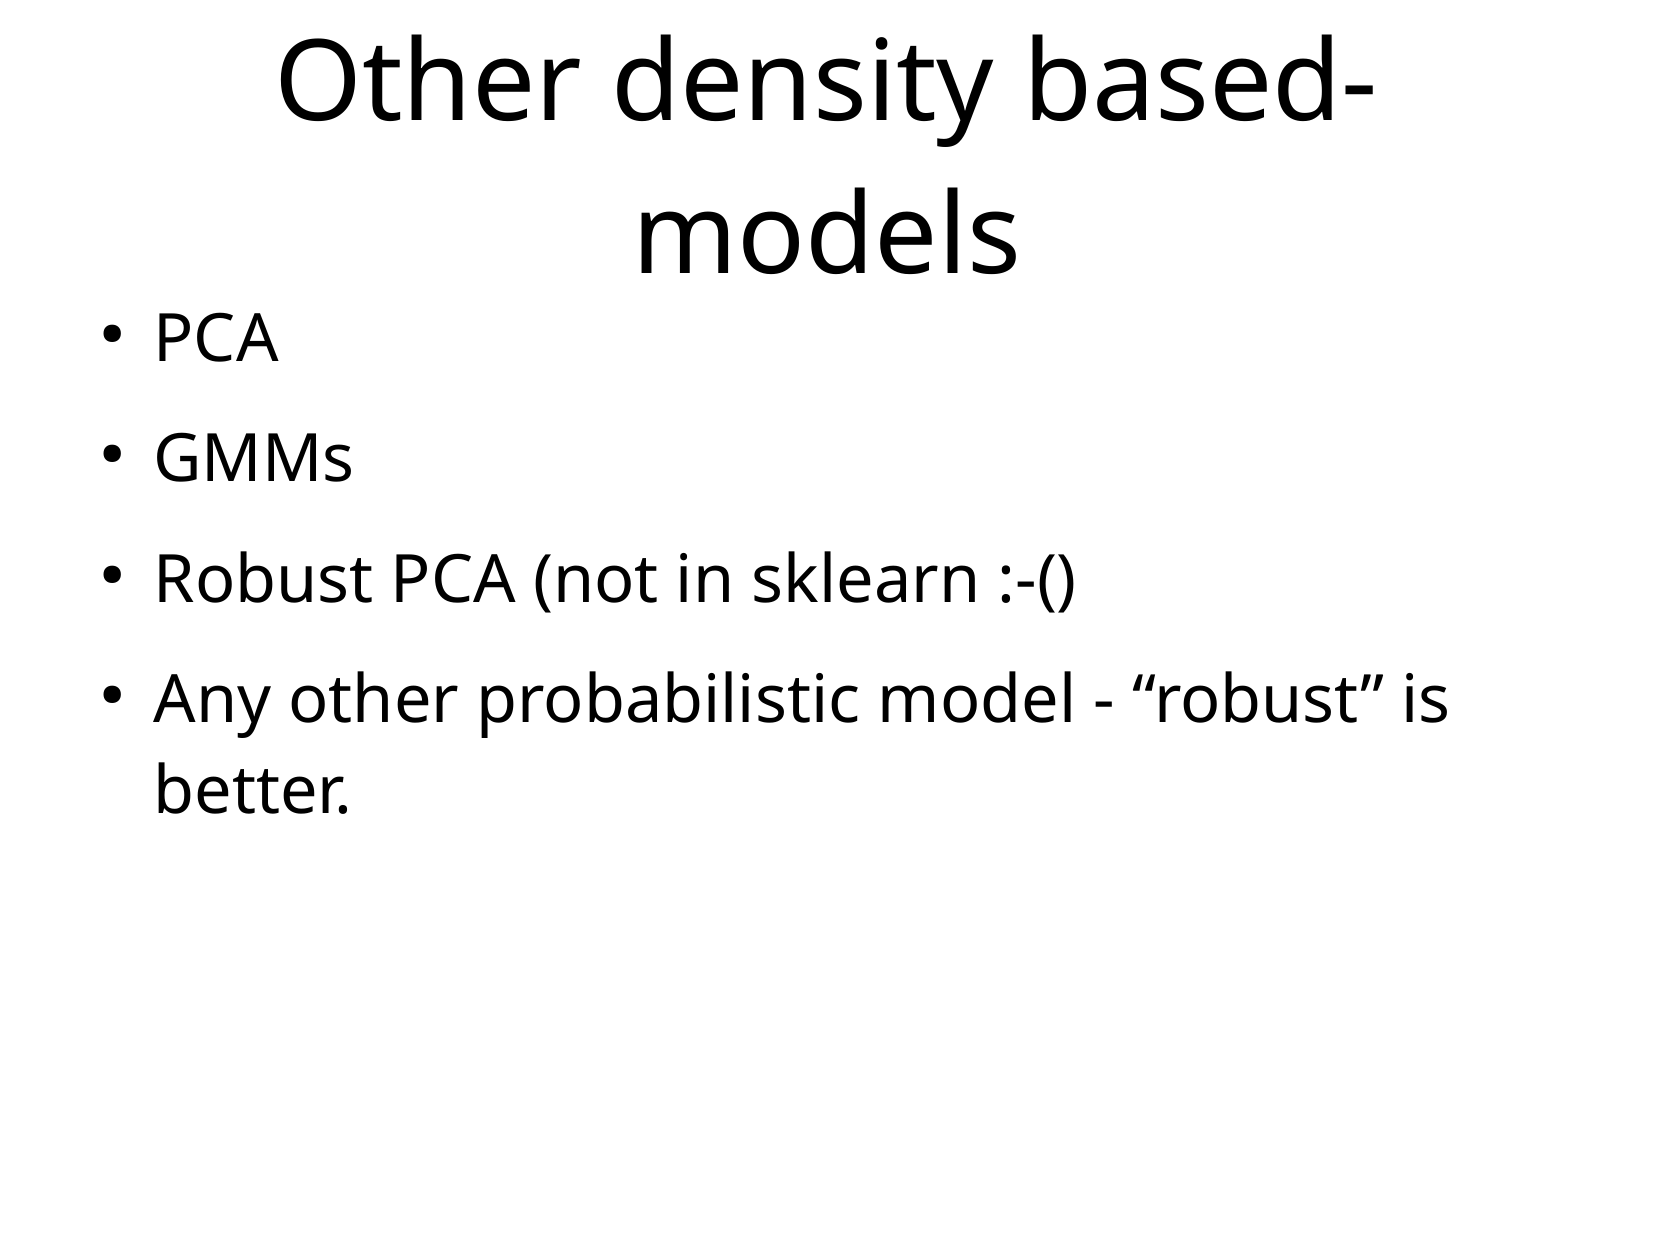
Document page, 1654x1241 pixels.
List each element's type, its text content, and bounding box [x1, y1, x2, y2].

list PCA GMMs Robust PCA (not in sklearn :-() Any other probabilistic model - “robust” is better. [82, 290, 1571, 1010]
title Other density based-models [82, 49, 1571, 257]
